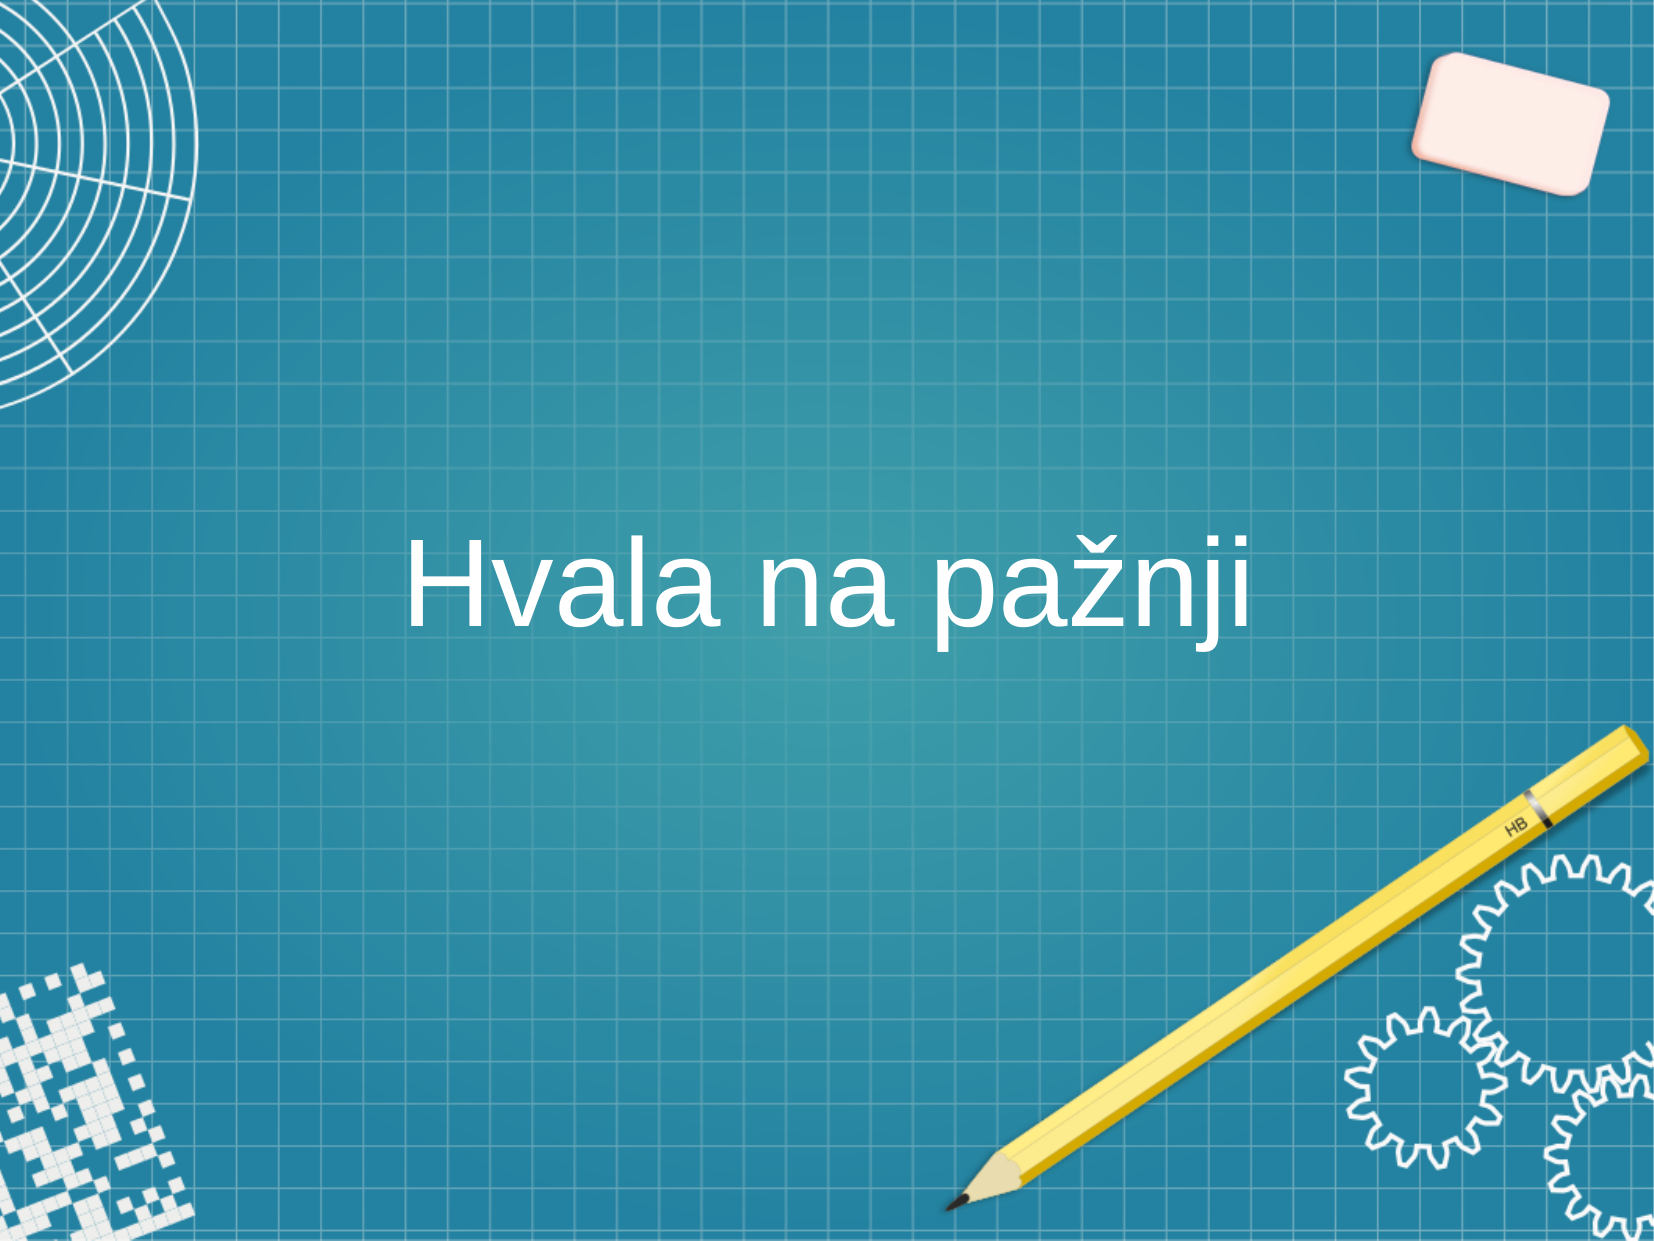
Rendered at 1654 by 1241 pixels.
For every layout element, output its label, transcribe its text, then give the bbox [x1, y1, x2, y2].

title Hvala na pažnji [3, 480, 1654, 688]
picture [0, 0, 1654, 1241]
